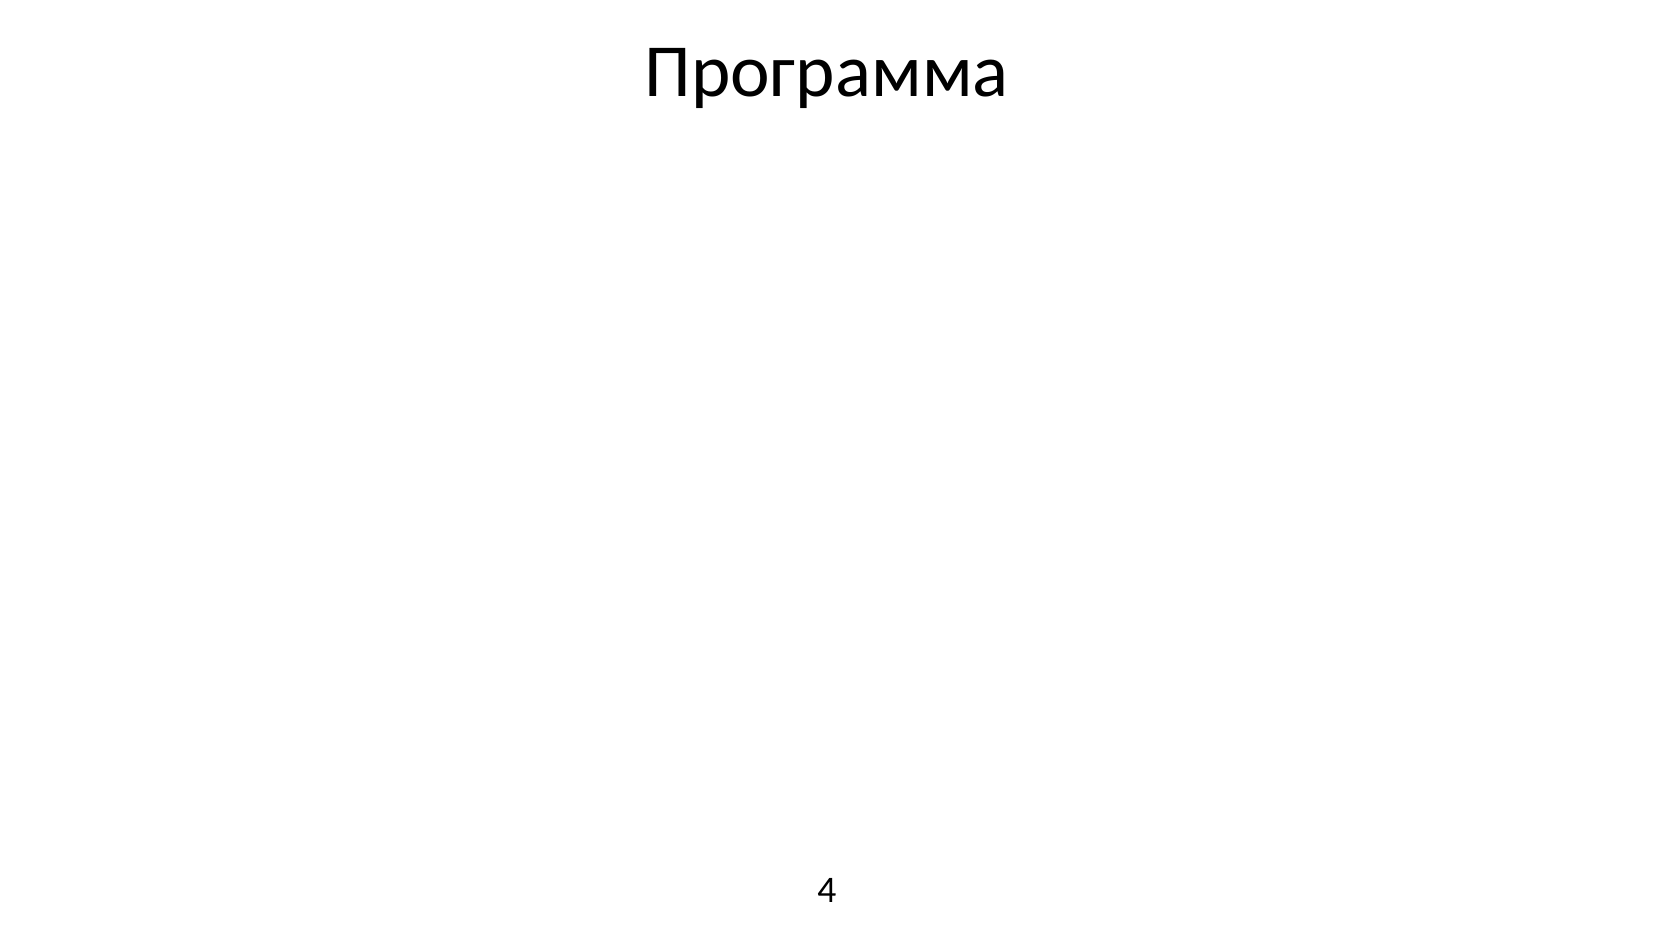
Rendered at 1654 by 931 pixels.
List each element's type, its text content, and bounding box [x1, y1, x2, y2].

title Программа [59, 7, 1595, 148]
